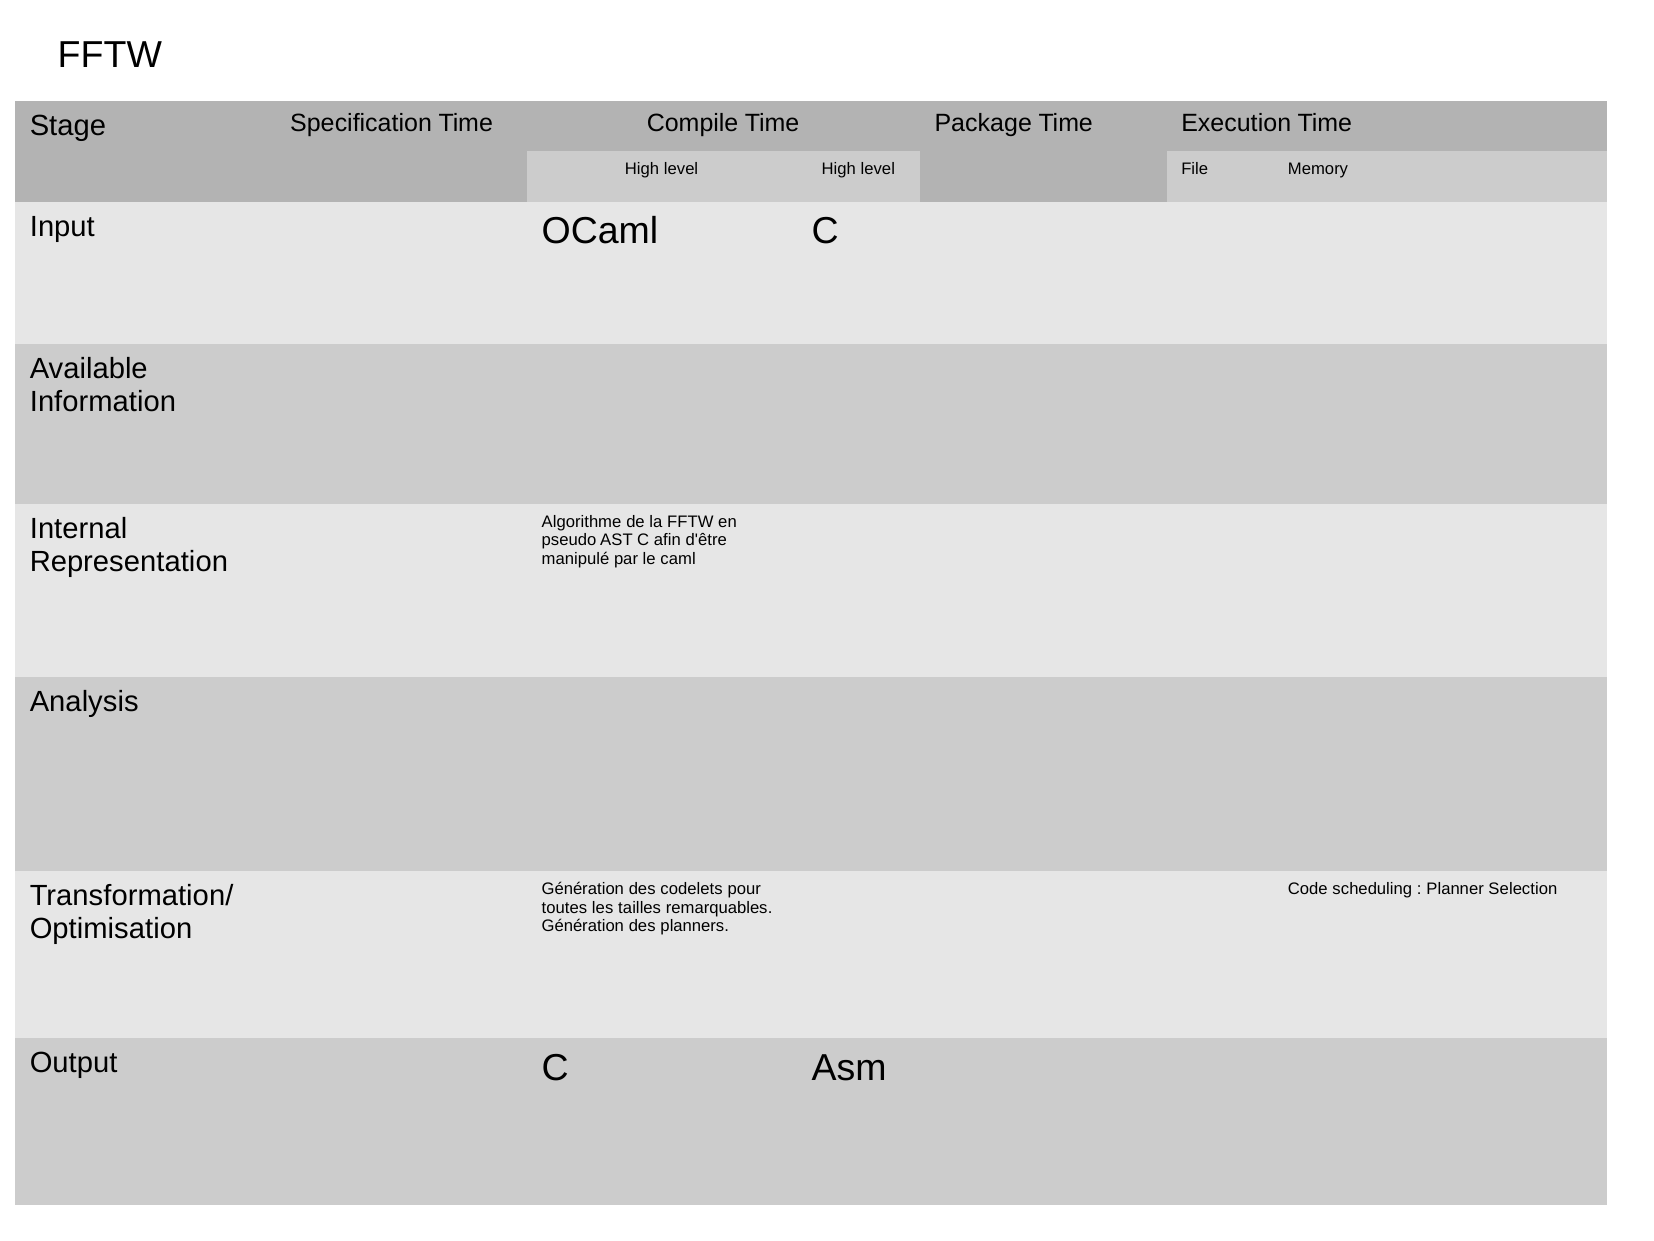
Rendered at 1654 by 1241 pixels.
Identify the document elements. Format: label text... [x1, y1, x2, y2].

table_cell [1167, 1038, 1273, 1205]
table_cell [1273, 1038, 1607, 1205]
table_header Specification Time [257, 101, 527, 202]
table_cell [920, 202, 1167, 344]
table_cell [257, 1038, 527, 1205]
table_cell [1167, 344, 1273, 504]
table_cell Asm [797, 1038, 920, 1205]
table_cell [1273, 344, 1607, 504]
table_cell [1273, 202, 1607, 344]
table_cell [257, 677, 527, 871]
table_cell [257, 202, 527, 344]
table_cell [797, 344, 920, 504]
table_cell [920, 344, 1167, 504]
table_cell Internal Representation [15, 504, 257, 677]
table_cell [920, 871, 1167, 1038]
table_cell [257, 504, 527, 677]
table_cell [920, 1038, 1167, 1205]
table_cell Code scheduling : Planner Selection [1273, 871, 1607, 1038]
table_cell Analysis [15, 677, 257, 871]
table_header Execution Time [1167, 101, 1607, 151]
table_cell [920, 677, 1167, 871]
table_cell [1273, 677, 1607, 871]
table_cell [1273, 504, 1607, 677]
table_header Package Time [920, 101, 1167, 202]
text_box FFTW [42, 25, 178, 83]
table_cell Algorithme de la FFTW en pseudo AST C afin d'être manipulé par le caml [527, 504, 797, 677]
table_cell Transformation/ Optimisation [15, 871, 257, 1038]
table_cell [920, 504, 1167, 677]
table_cell [257, 871, 527, 1038]
table_cell OCaml [527, 202, 797, 344]
table_cell [1167, 871, 1273, 1038]
table_cell [257, 344, 527, 504]
table_header Compile Time [527, 101, 920, 151]
table_cell Memory [1273, 151, 1607, 202]
table_cell Available Information [15, 344, 257, 504]
table_cell [797, 504, 920, 677]
table_cell C [797, 202, 920, 344]
table_cell [1167, 677, 1273, 871]
table_cell [1167, 202, 1273, 344]
table_cell File [1167, 151, 1273, 202]
table_header Stage [15, 101, 257, 202]
table_cell [797, 677, 920, 871]
table_cell [1167, 504, 1273, 677]
table_cell Génération des codelets pour toutes les tailles remarquables. Génération des planners. [527, 871, 797, 1038]
table_cell [527, 677, 797, 871]
table_cell High level [527, 151, 797, 202]
table_cell High level [797, 151, 920, 202]
table_cell Output [15, 1038, 257, 1205]
table_cell C [527, 1038, 797, 1205]
table_cell Input [15, 202, 257, 344]
table_cell [797, 871, 920, 1038]
table_cell [527, 344, 797, 504]
